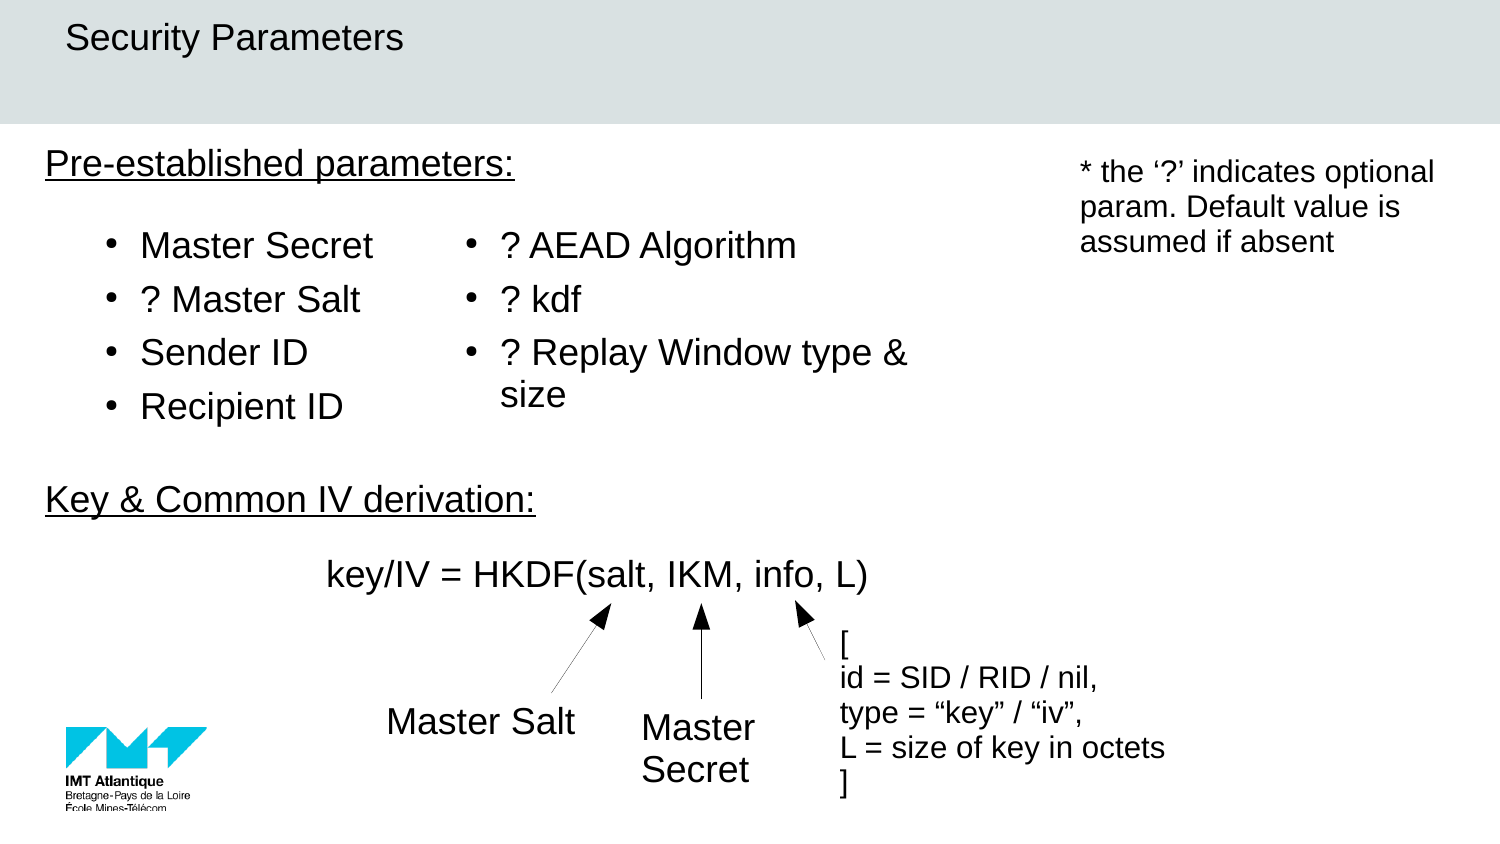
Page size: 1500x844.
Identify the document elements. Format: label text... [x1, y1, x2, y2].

text_box Key & Common IV derivation: [30, 471, 751, 529]
text_box ? AEAD Algorithm ? kdf ? Replay Window type & size [450, 216, 931, 424]
text_box [ id = SID / RID / nil, type = “key” / “iv”, L = size of key in octets ] [825, 618, 1201, 811]
text_box Master Secret [626, 699, 777, 799]
text_box key/IV = HKDF(salt, IKM, info, L) [311, 546, 1107, 604]
text_box Master Salt [371, 693, 597, 750]
text_box * the ‘?’ indicates optional param. Default value is assumed if absent [1065, 147, 1471, 271]
text_box Pre-established parameters: [30, 135, 751, 192]
text_box Master Secret ? Master Salt Sender ID Recipient ID [90, 216, 421, 436]
title Security Parameters [64, 0, 1252, 74]
